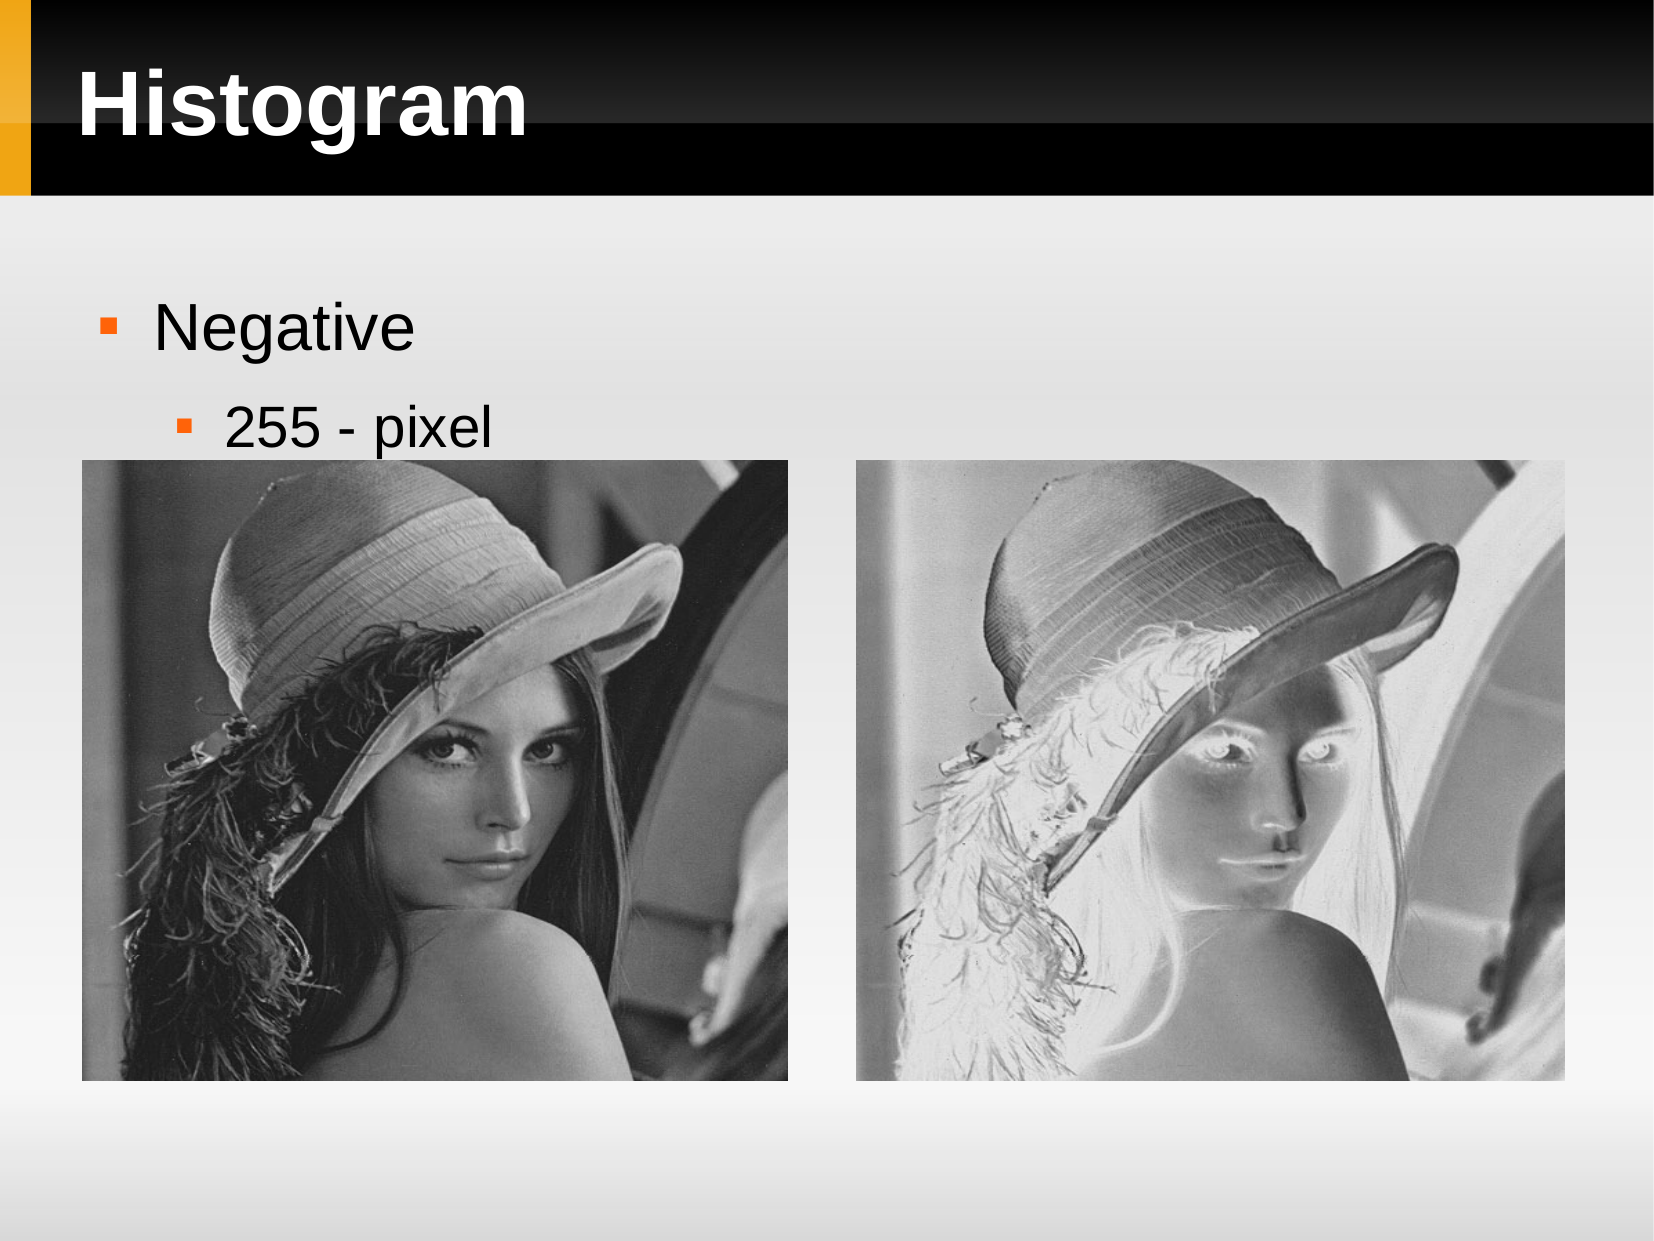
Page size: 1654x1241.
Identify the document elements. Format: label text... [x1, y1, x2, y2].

picture [0, 0, 1654, 1241]
list Negative 255 - pixel [82, 290, 1571, 1109]
title Histogram [76, 0, 1565, 208]
